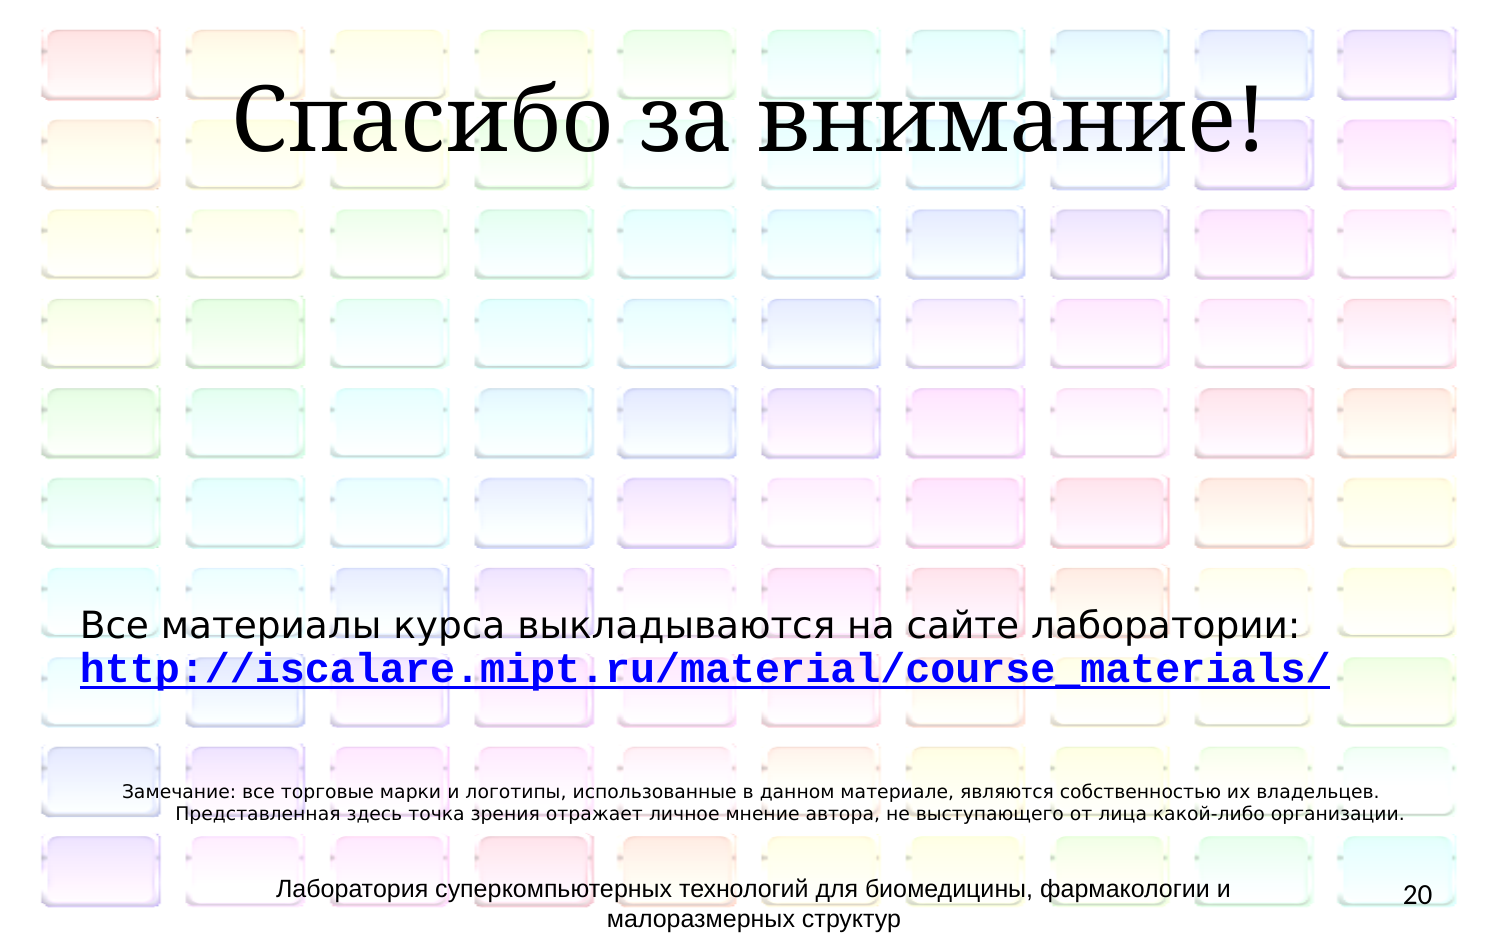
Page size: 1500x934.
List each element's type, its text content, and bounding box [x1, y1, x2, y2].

picture [0, 0, 1500, 934]
text_box Все материалы курса выкладываются на сайте лаборатории: http://iscalare.mipt.ru/material/course_materials/ [65, 596, 1364, 702]
text_box Лаборатория суперкомпьютерных технологий для биомедицины, фармакологии и малоразмерных структур [171, 864, 1338, 915]
title Спасибо за внимание! [75, 37, 1426, 193]
list Замечание: все торговые марки и логотипы, использованные в данном материале, являются собственностью их владельцев. Представленная здесь точка зрения отражает личное мнение автора, не выступающего от лица какой-либо организации. [18, 773, 1498, 845]
text_box <номер> [1387, 868, 1473, 918]
